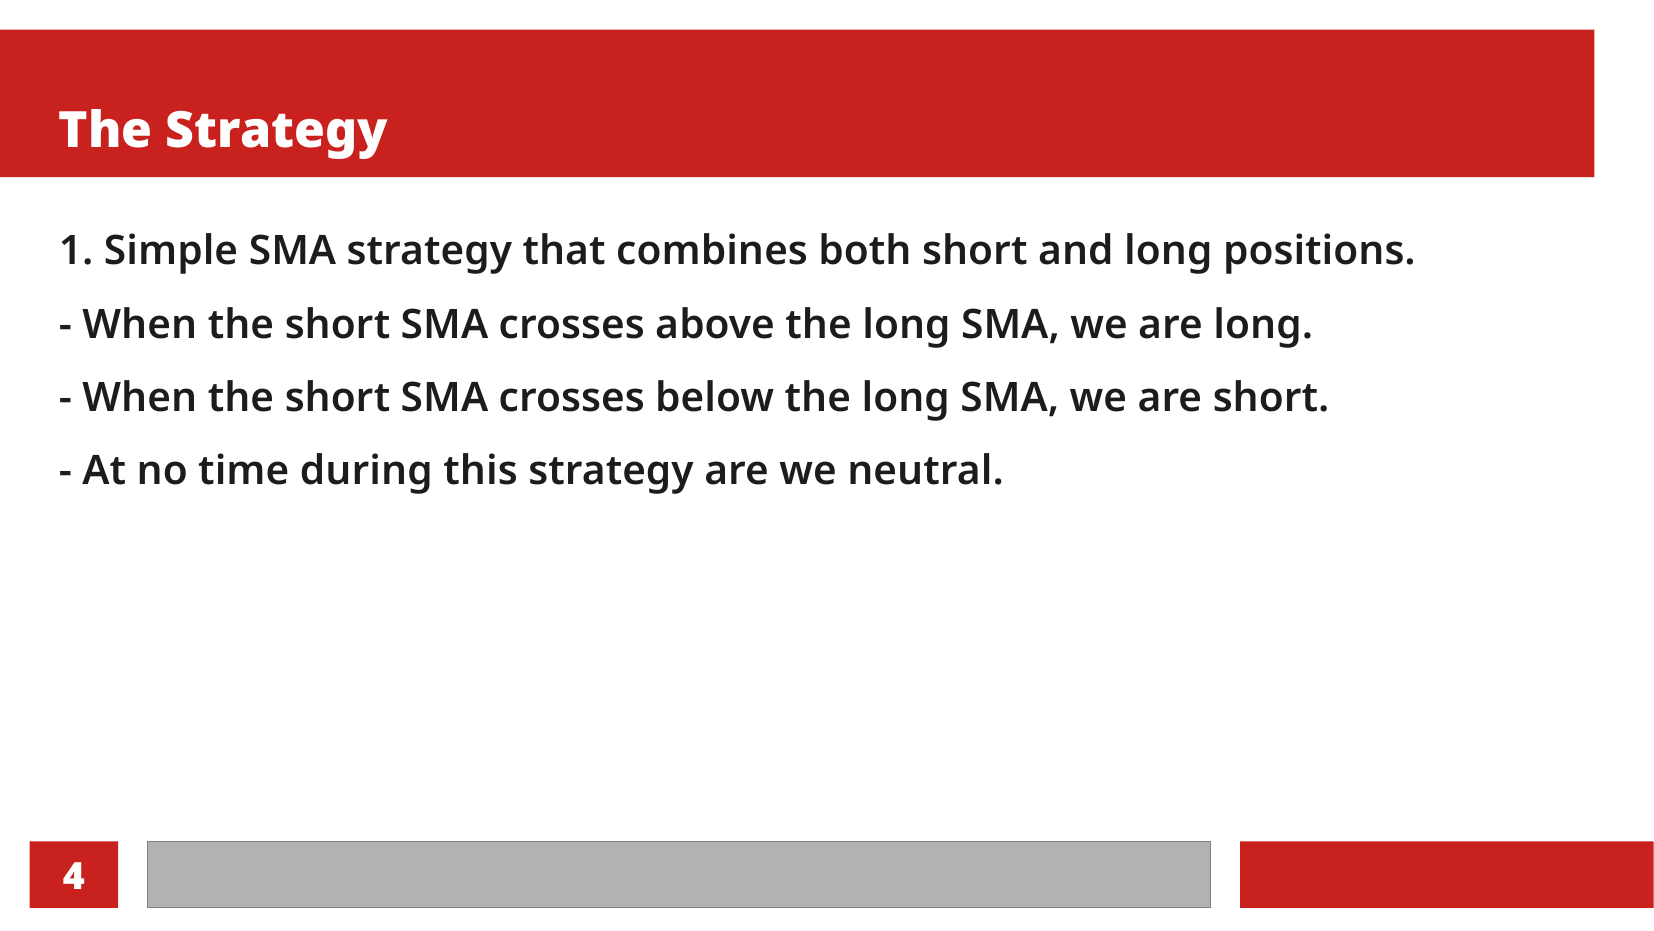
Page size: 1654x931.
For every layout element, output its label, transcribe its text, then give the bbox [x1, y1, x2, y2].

title The Strategy [59, 44, 1595, 163]
list 1. Simple SMA strategy that combines both short and long positions. - When the short SMA crosses above the long SMA, we are long. - When the short SMA crosses below the long SMA, we are short. - At no time during this strategy are we neutral. [59, 221, 1565, 798]
